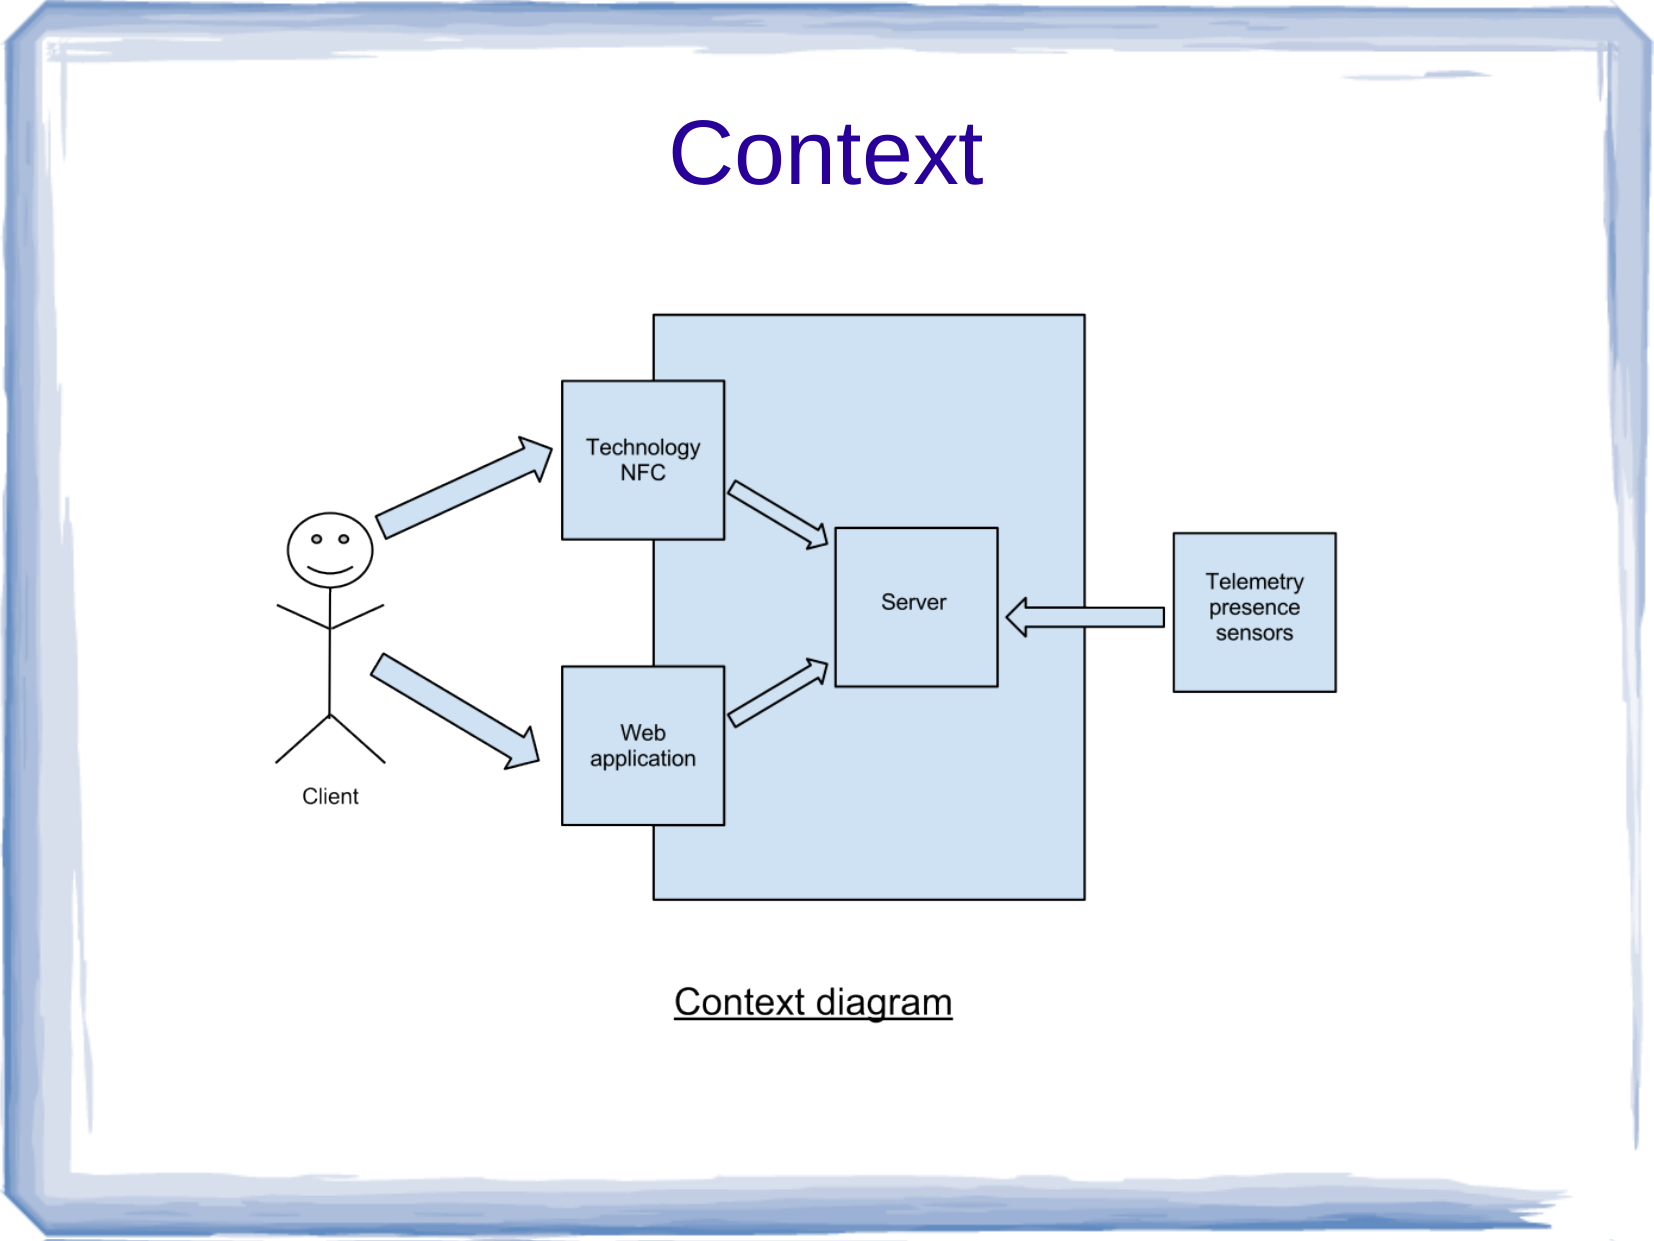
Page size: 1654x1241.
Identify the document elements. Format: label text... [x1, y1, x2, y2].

picture [0, 0, 1654, 1241]
title Context [82, 49, 1571, 257]
